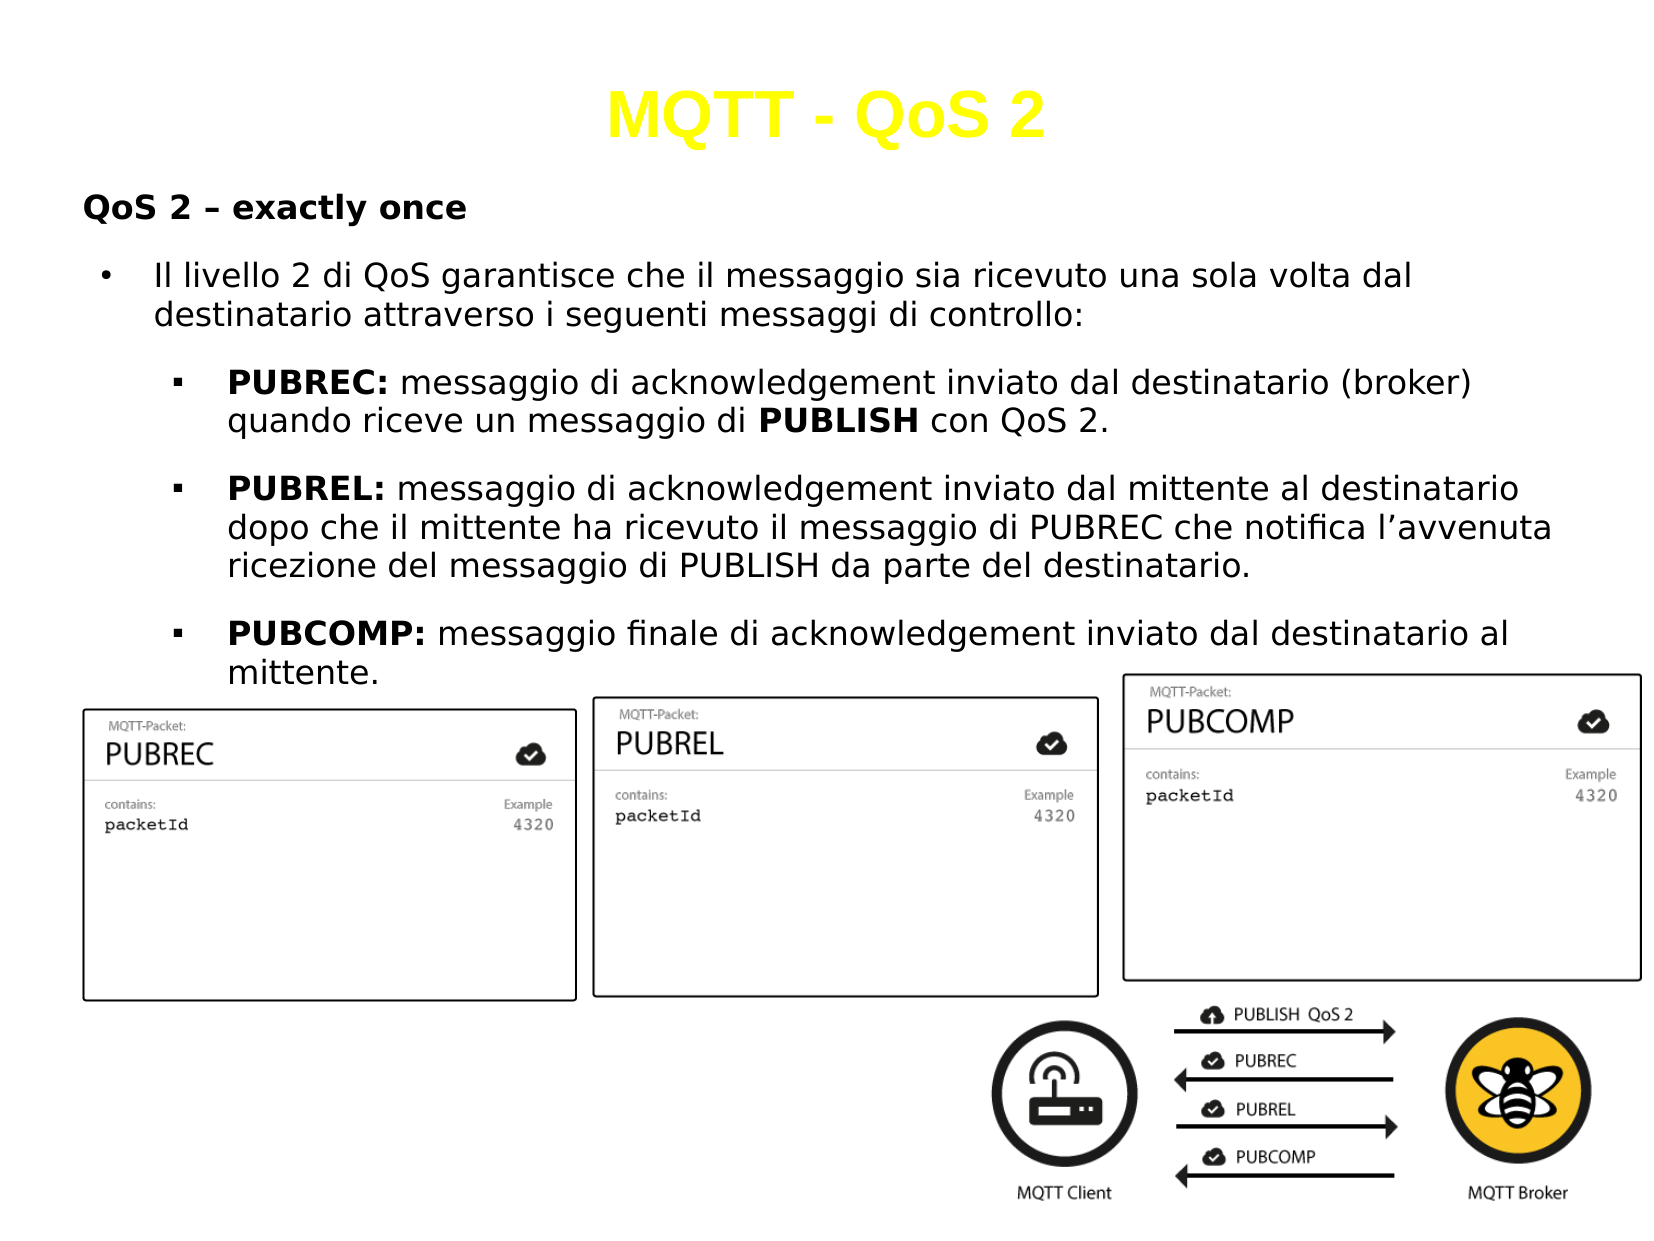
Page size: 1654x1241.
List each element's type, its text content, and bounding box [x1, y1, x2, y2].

picture [592, 673, 1642, 1239]
picture [82, 708, 577, 1002]
title MQTT - QoS 2 [82, 38, 1571, 189]
list QoS 2 – exactly once Il livello 2 di QoS garantisce che il messaggio sia ricevuto una sola volta dal destinatario attraverso i seguenti messaggi di controllo: PUBREC: messaggio di acknowledgement inviato dal destinatario (broker) quando riceve un messaggio di PUBLISH con QoS 2. PUBREL: messaggio di acknowledgement inviato dal mittente al destinatario dopo che il mittente ha ricevuto il messaggio di PUBREC che notifica l’avvenuta ricezione del messaggio di PUBLISH da parte del destinatario. PUBCOMP: messaggio finale di acknowledgement inviato dal destinatario al mittente. [82, 189, 1571, 1182]
